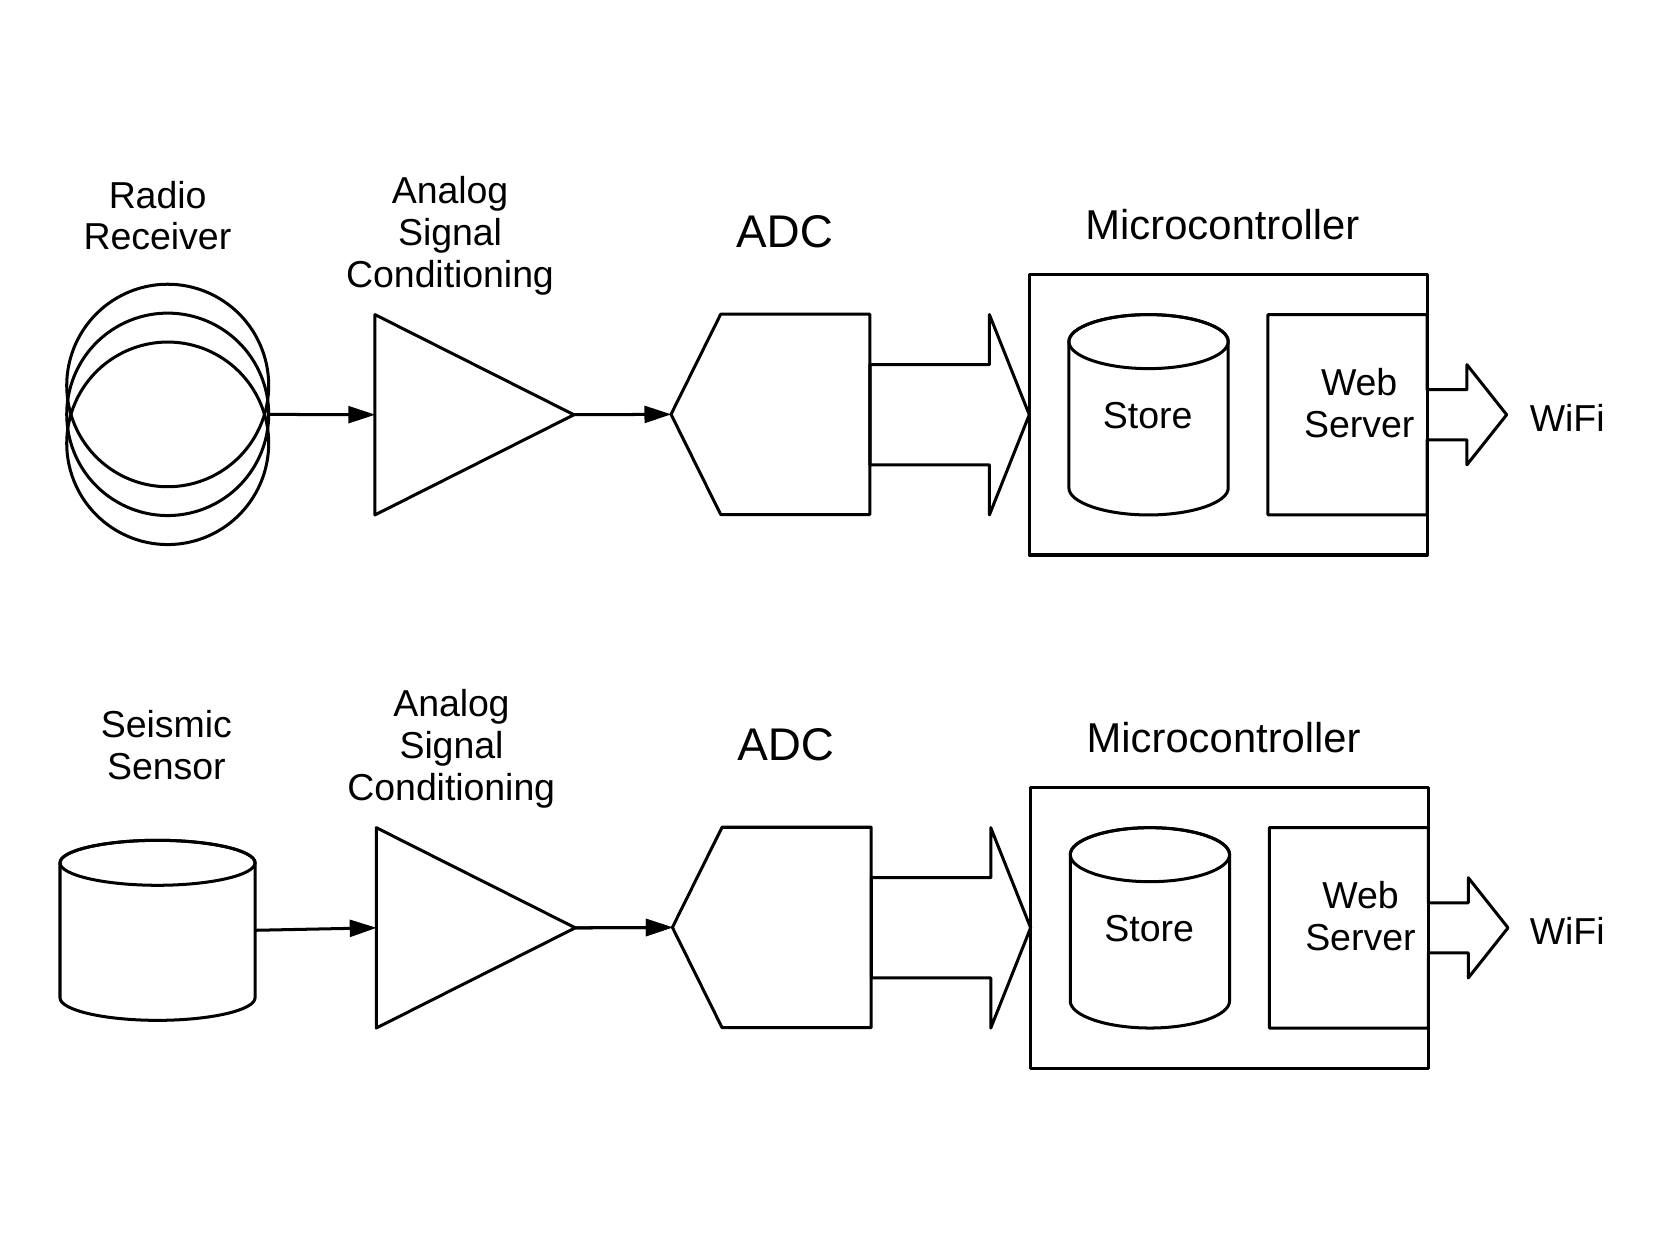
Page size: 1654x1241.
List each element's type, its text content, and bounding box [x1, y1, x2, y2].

text_box Web Server [1283, 333, 1436, 474]
text_box ADC [722, 711, 858, 778]
text_box Analog Signal Conditioning [330, 162, 571, 303]
text_box Store [1088, 386, 1209, 444]
text_box WiFi [1515, 903, 1621, 961]
text_box Seismic Sensor [61, 696, 272, 795]
text_box Microcontroller [1126, 663, 1322, 814]
text_box Analog Signal Conditioning [331, 675, 572, 816]
text_box Microcontroller [1125, 150, 1321, 301]
text_box Web Server [1284, 846, 1437, 988]
text_box Radio Receiver [60, 162, 256, 271]
text_box ADC [721, 198, 857, 265]
text_box Store [1089, 899, 1210, 957]
text_box WiFi [1515, 390, 1621, 447]
